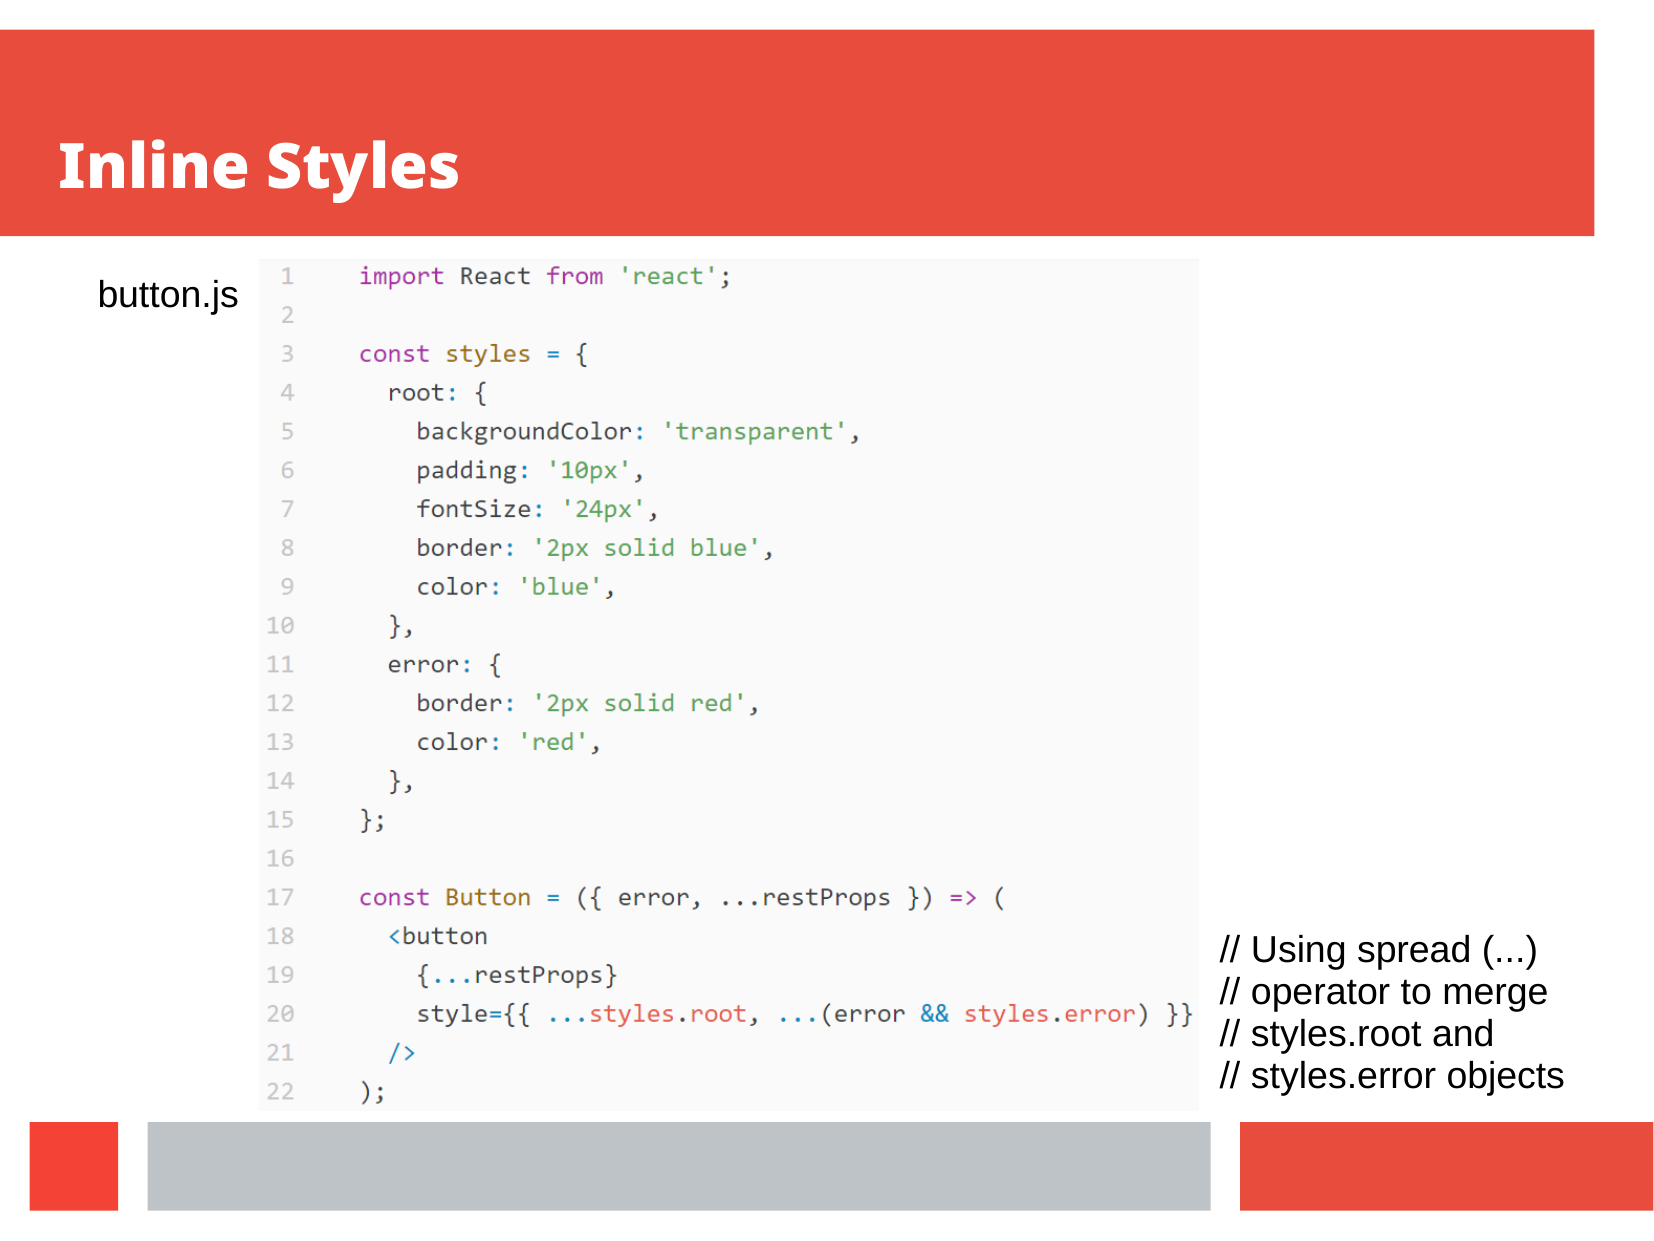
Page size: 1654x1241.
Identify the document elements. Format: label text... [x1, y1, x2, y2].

title Inline Styles [59, 59, 1595, 207]
text_box button.js [82, 265, 254, 323]
picture [259, 259, 1199, 1111]
text_box // Using spread (...) // operator to merge // styles.root and // styles.error objects [1204, 921, 1607, 1189]
